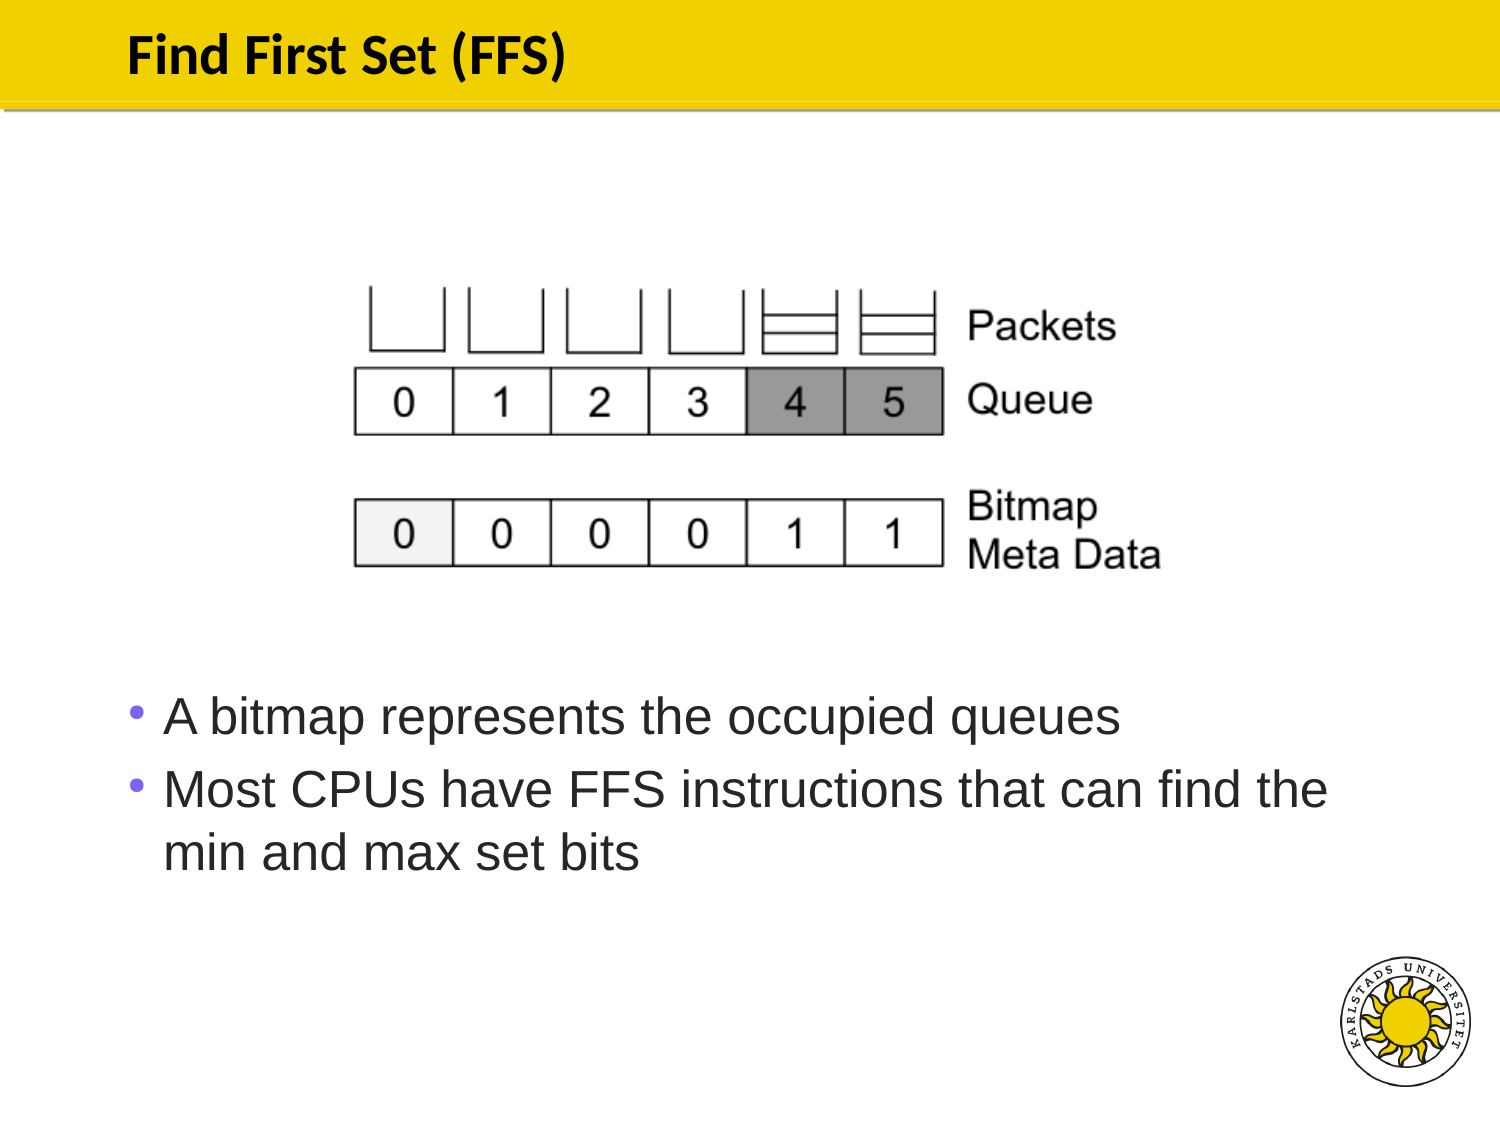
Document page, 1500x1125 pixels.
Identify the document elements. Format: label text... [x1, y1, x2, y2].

title Find First Set (FFS) [112, 0, 1388, 102]
list A bitmap represents the occupied queues Most CPUs have FFS instructions that can find the min and max set bits [112, 675, 1388, 952]
picture [1340, 948, 1471, 1095]
picture [338, 248, 1200, 605]
